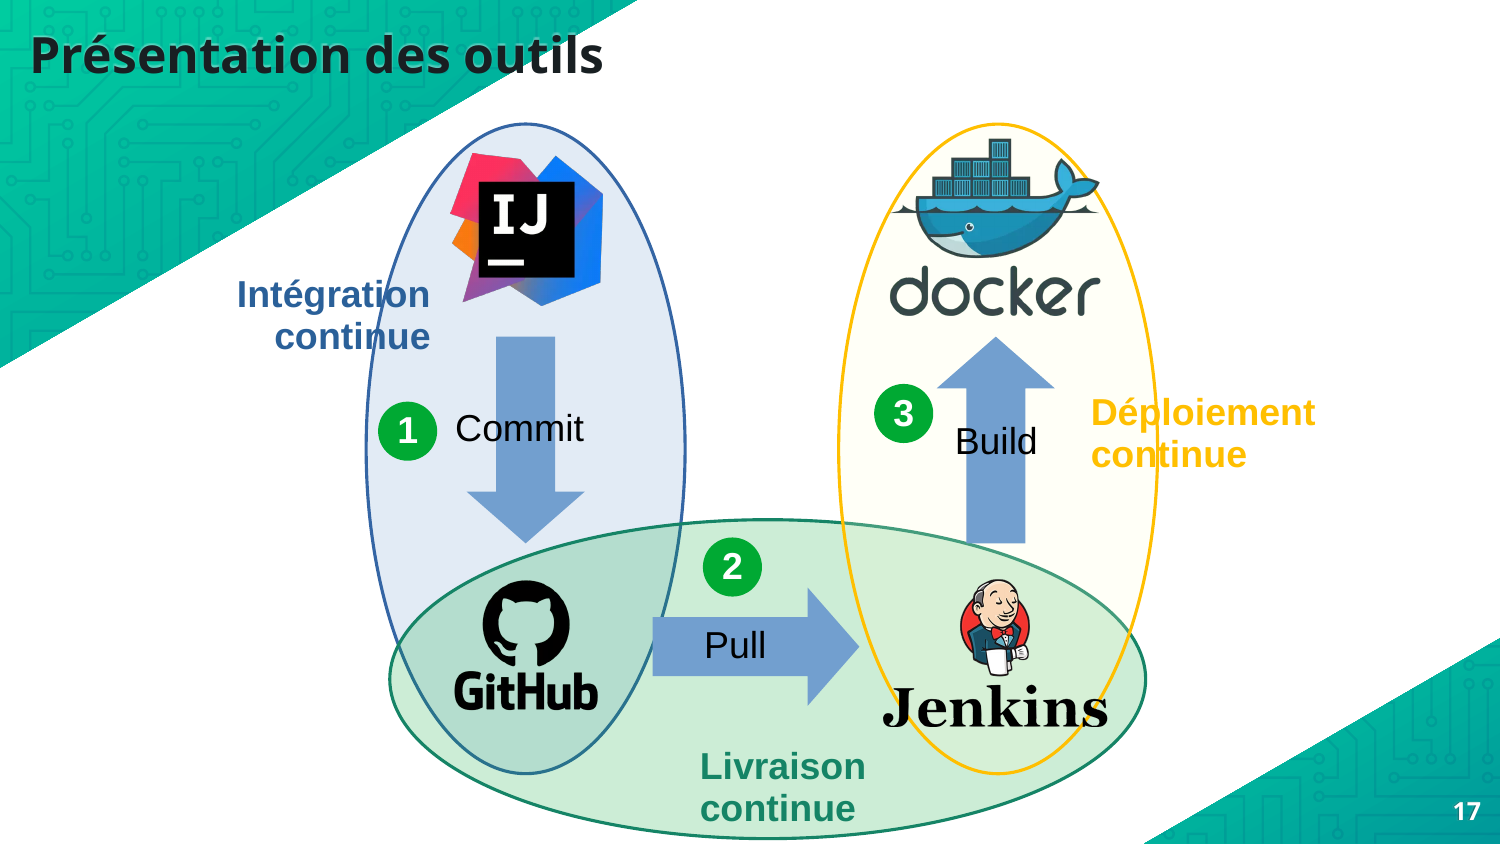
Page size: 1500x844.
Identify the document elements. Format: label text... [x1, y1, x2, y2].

text_box Pull [572, 617, 898, 736]
text_box [366, 162, 1155, 835]
text_box Build [907, 412, 1085, 512]
picture [832, 135, 1158, 319]
text_box Intégration continue [221, 265, 446, 373]
slide_number <number> [1391, 779, 1482, 844]
picture [408, 578, 644, 712]
text_box Déploiement continue [1075, 383, 1335, 525]
text_box 1 [378, 402, 438, 460]
text_box Commit [437, 372, 603, 471]
title Présentation des outils [29, 29, 1249, 88]
text_box 2 [702, 538, 762, 596]
text_box 3 [874, 384, 934, 442]
picture [870, 579, 1113, 727]
text_box [459, 124, 592, 153]
text_box Livraison continue [685, 738, 886, 837]
text_box [957, 124, 1040, 135]
picture [450, 153, 603, 306]
